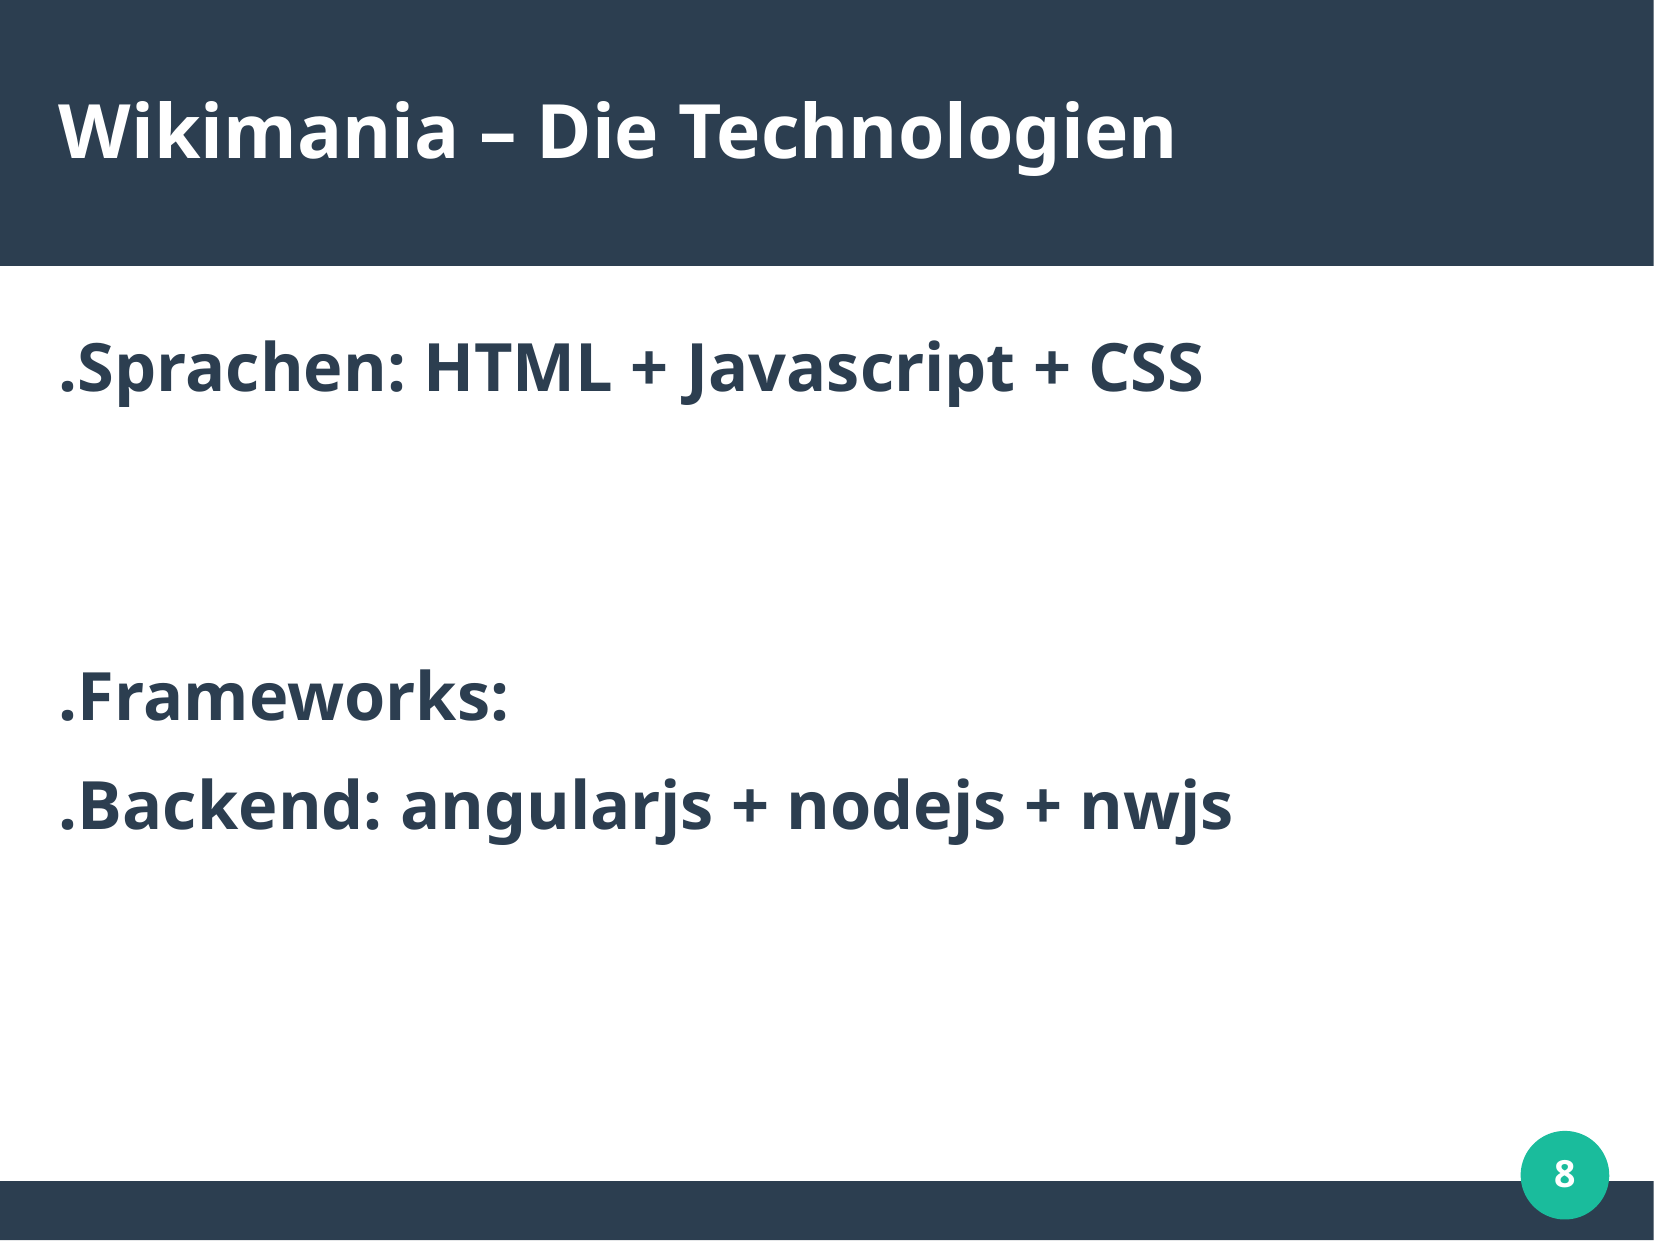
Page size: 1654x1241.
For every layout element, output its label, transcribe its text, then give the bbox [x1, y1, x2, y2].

text_box [1505, 1116, 1625, 1235]
title Wikimania – Die Technologien [59, 49, 1595, 207]
list .Sprachen: HTML + Javascript + CSS .Frameworks: .Backend: angularjs + nodejs + nwjs [59, 324, 1595, 1152]
